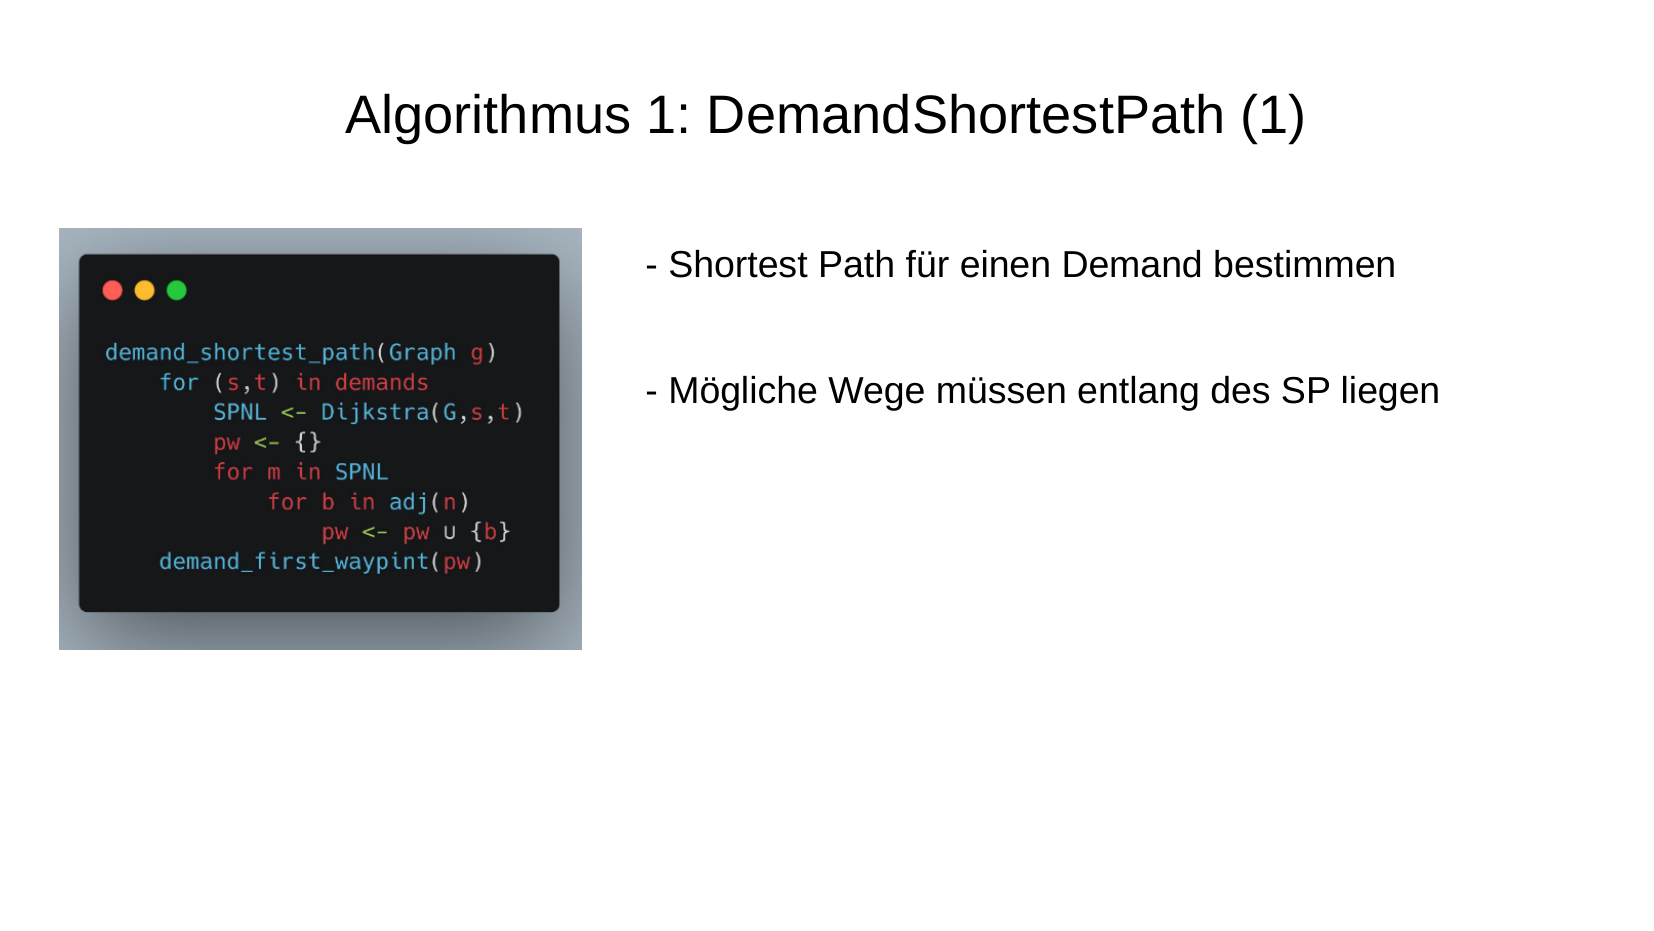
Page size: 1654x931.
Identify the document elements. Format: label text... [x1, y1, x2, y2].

text_box - Shortest Path für einen Demand bestimmen - Mögliche Wege müssen entlang des SP liegen [620, 236, 1595, 419]
title Algorithmus 1: DemandShortestPath (1) [82, 37, 1571, 193]
picture [59, 228, 582, 650]
